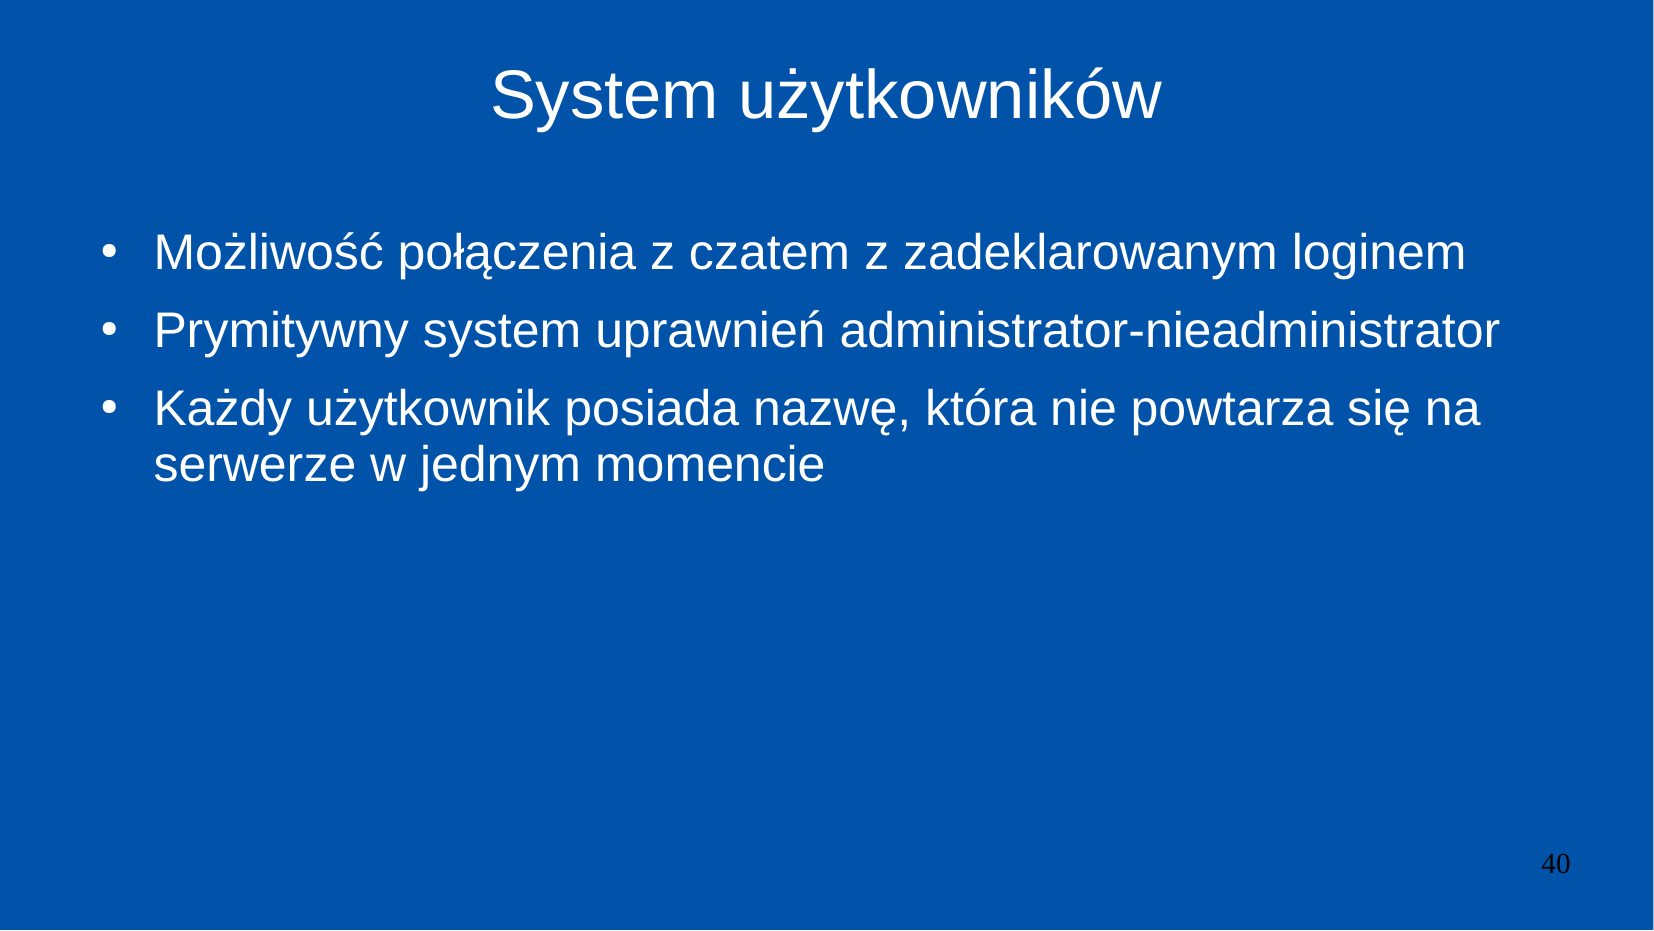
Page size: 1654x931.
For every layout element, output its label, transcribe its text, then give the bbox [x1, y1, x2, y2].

title System użytkowników [389, 35, 1264, 154]
list Możliwość połączenia z czatem z zadeklarowanym loginem Prymitywny system uprawnień administrator-nieadministrator Każdy użytkownik posiada nazwę, która nie powtarza się na serwerze w jednym momencie [82, 224, 1571, 848]
